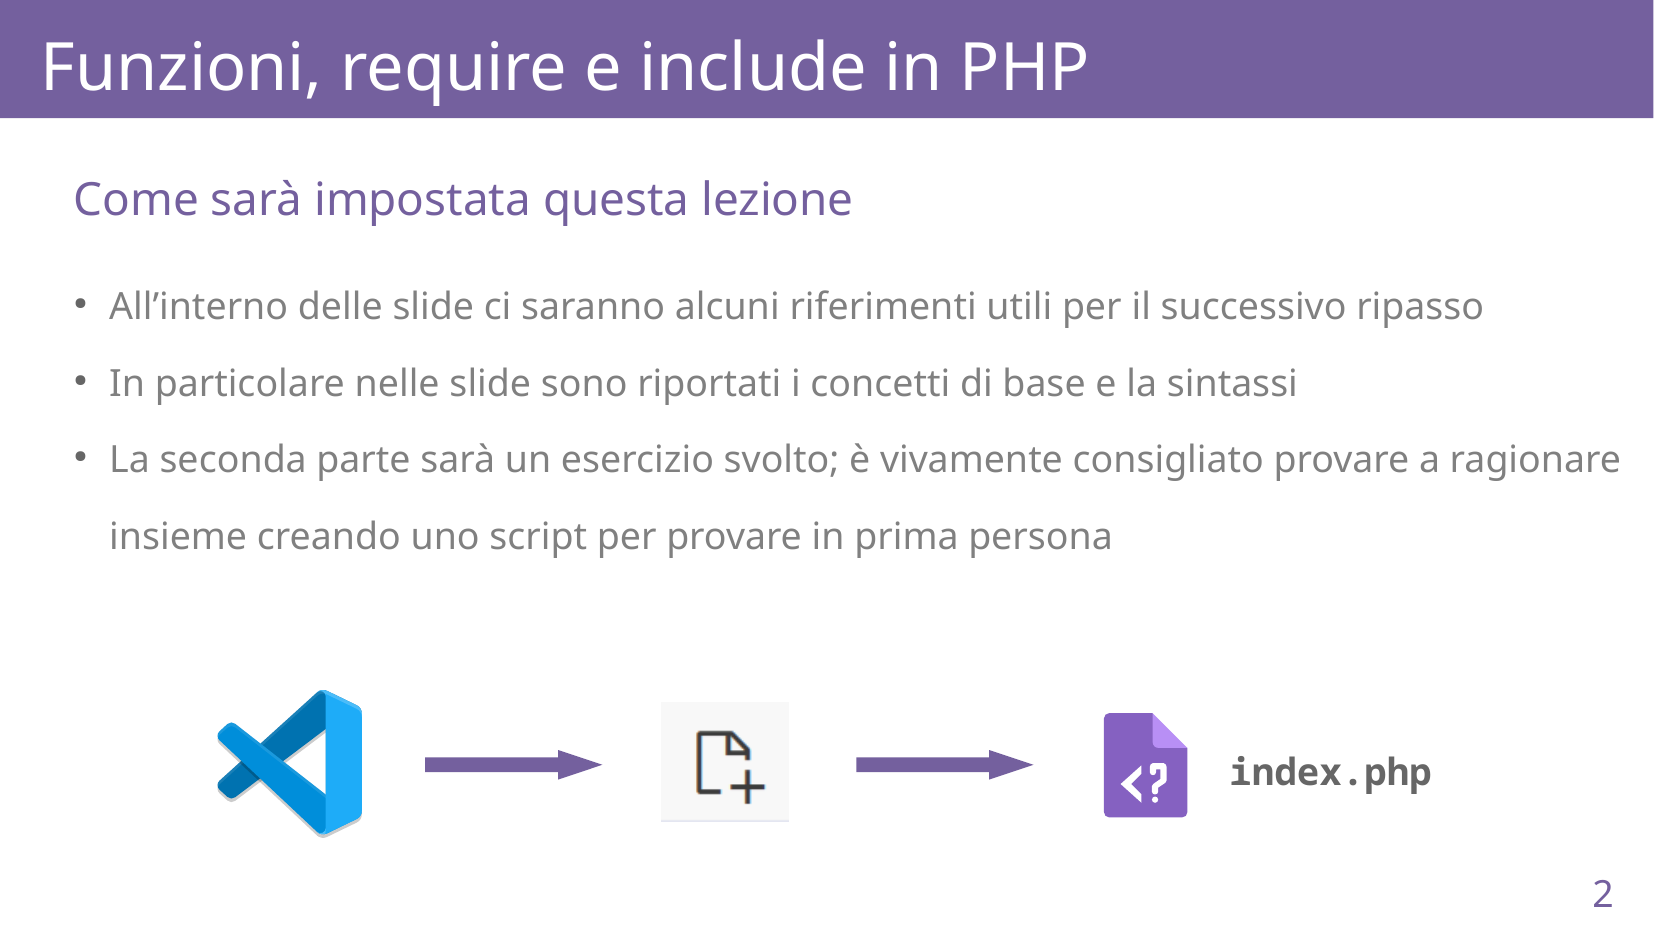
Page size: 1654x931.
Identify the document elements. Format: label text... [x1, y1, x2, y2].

text_box <numero> [1513, 860, 1654, 931]
text_box Funzioni, require e include in PHP [25, 11, 942, 107]
picture [661, 702, 789, 822]
text_box Come sarà impostata questa lezione [59, 158, 1107, 229]
picture [206, 679, 373, 846]
text_box [856, 750, 1034, 780]
text_box [0, 0, 1654, 119]
text_box All’interno delle slide ci saranno alcuni riferimenti utili per il successivo ripasso In particolare nelle slide sono riportati i concetti di base e la sintassi La seconda parte sarà un esercizio svolto; è vivamente consigliato provare a ragionare insieme creando uno script per provare in prima persona [59, 246, 1599, 599]
picture [1086, 702, 1205, 821]
text_box index.php [1214, 738, 1447, 799]
text_box [425, 750, 603, 780]
